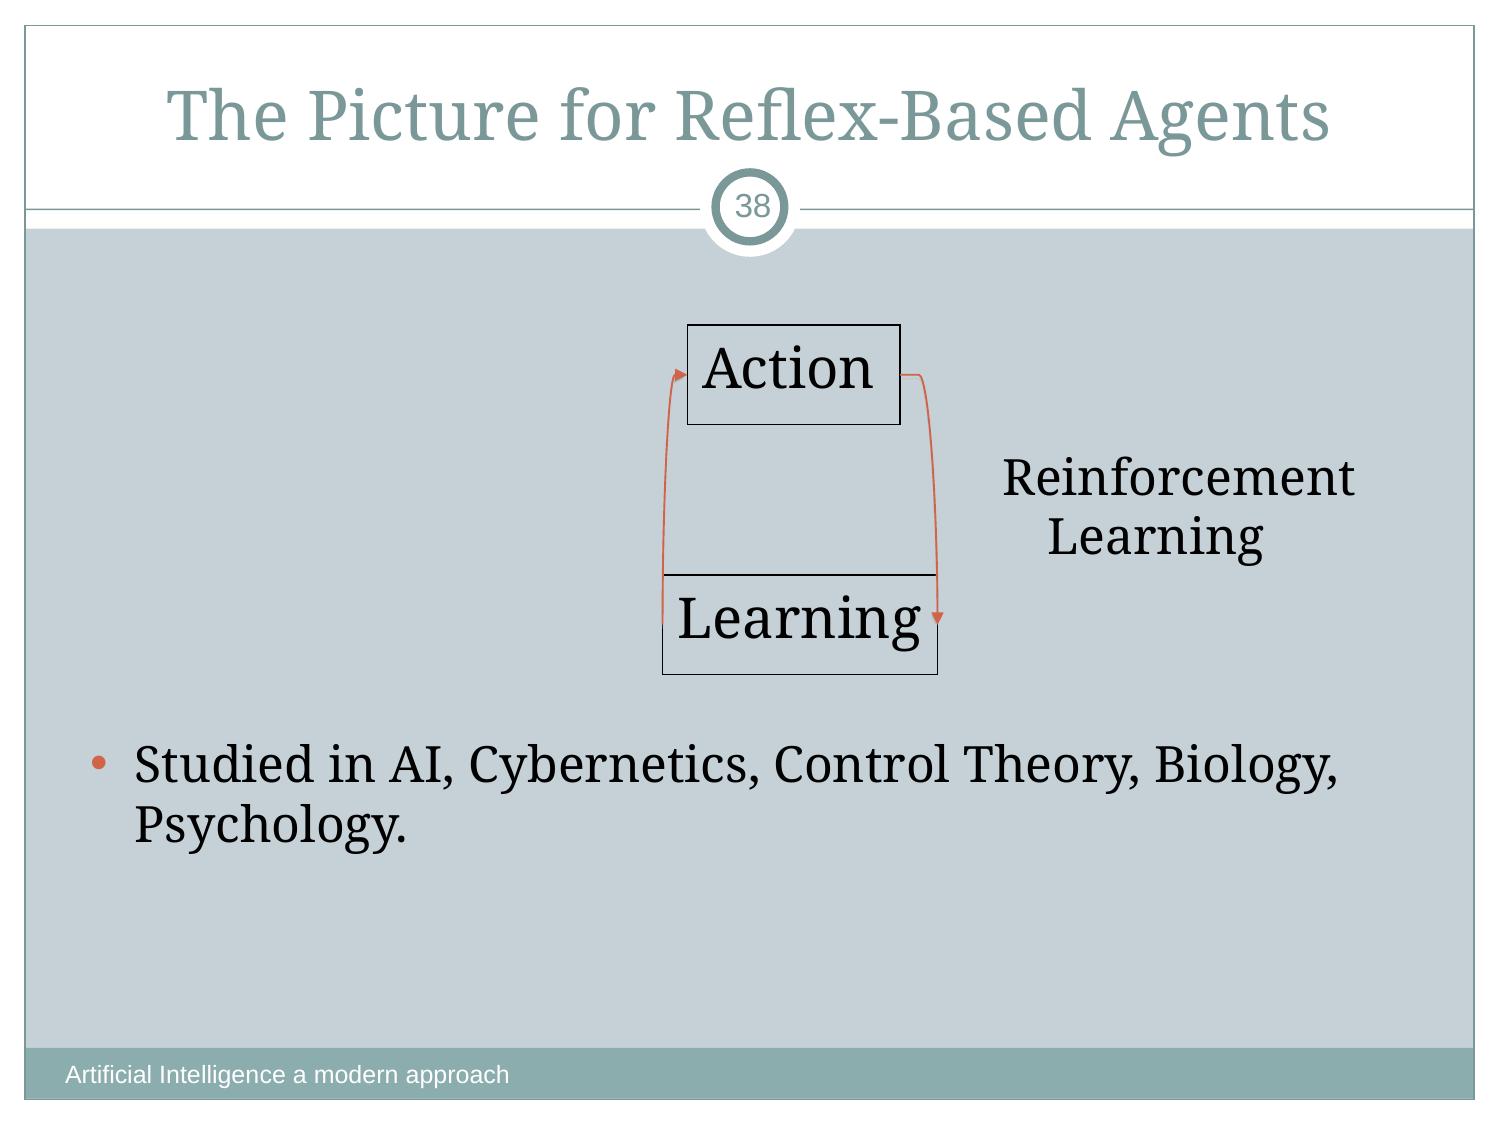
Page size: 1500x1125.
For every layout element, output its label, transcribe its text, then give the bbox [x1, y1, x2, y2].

text_box Studied in AI, Cybernetics, Control Theory, Biology, Psychology. [75, 725, 1450, 900]
text_box Learning [662, 575, 938, 675]
title The Picture for Reflex-Based Agents [49, 37, 1450, 162]
text_box Artificial Intelligence a modern approach [49, 1051, 638, 1112]
text_box <number> [715, 168, 791, 241]
list Action [687, 324, 900, 425]
text_box Reinforcement Learning [987, 437, 1413, 613]
